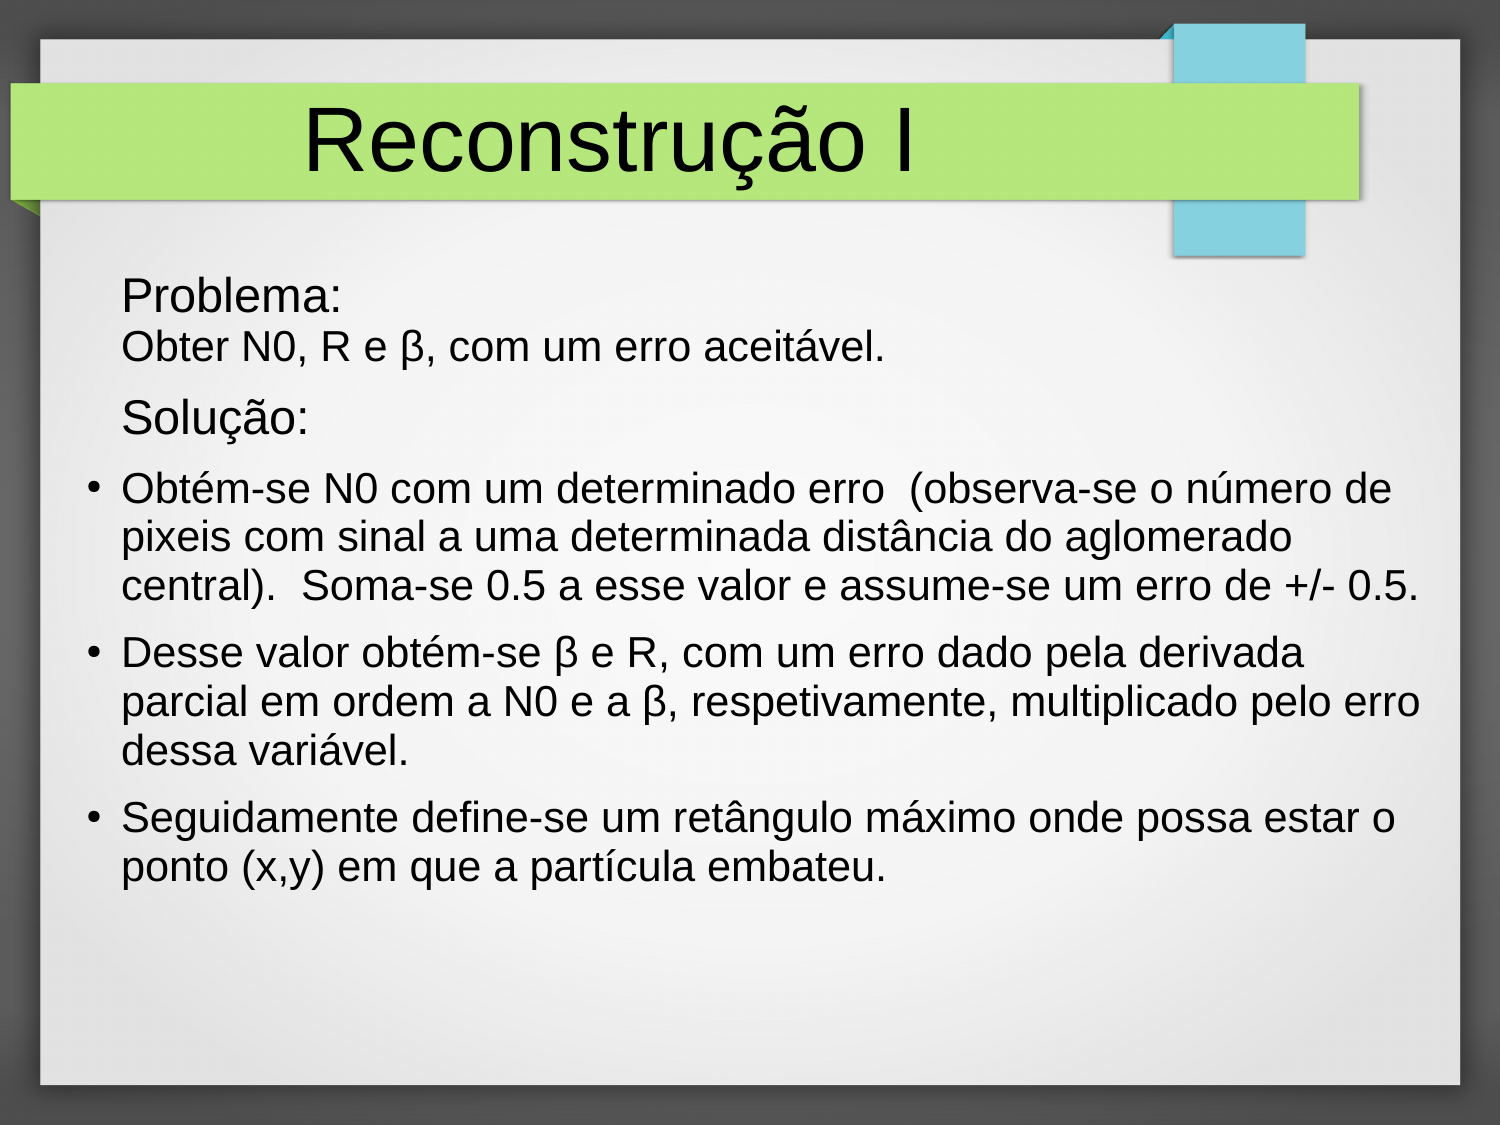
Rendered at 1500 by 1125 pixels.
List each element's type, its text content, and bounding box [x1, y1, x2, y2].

title Reconstrução I [75, 85, 1147, 193]
list Problema: Obter N0, R e β, com um erro aceitável. Solução: Obtém-se N0 com um determinado erro (observa-se o número de pixeis com sinal a uma determinada distância do aglomerado central). Soma-se 0.5 a esse valor e assume-se um erro de +/- 0.5. Desse valor obtém-se β e R, com um erro dado pela derivada parcial em ordem a N0 e a β, respetivamente, multiplicado pelo erro dessa variável. Seguidamente define-se um retângulo máximo onde possa estar o ponto (x,y) em que a partícula embateu. [75, 267, 1425, 921]
picture [0, 0, 1500, 1125]
